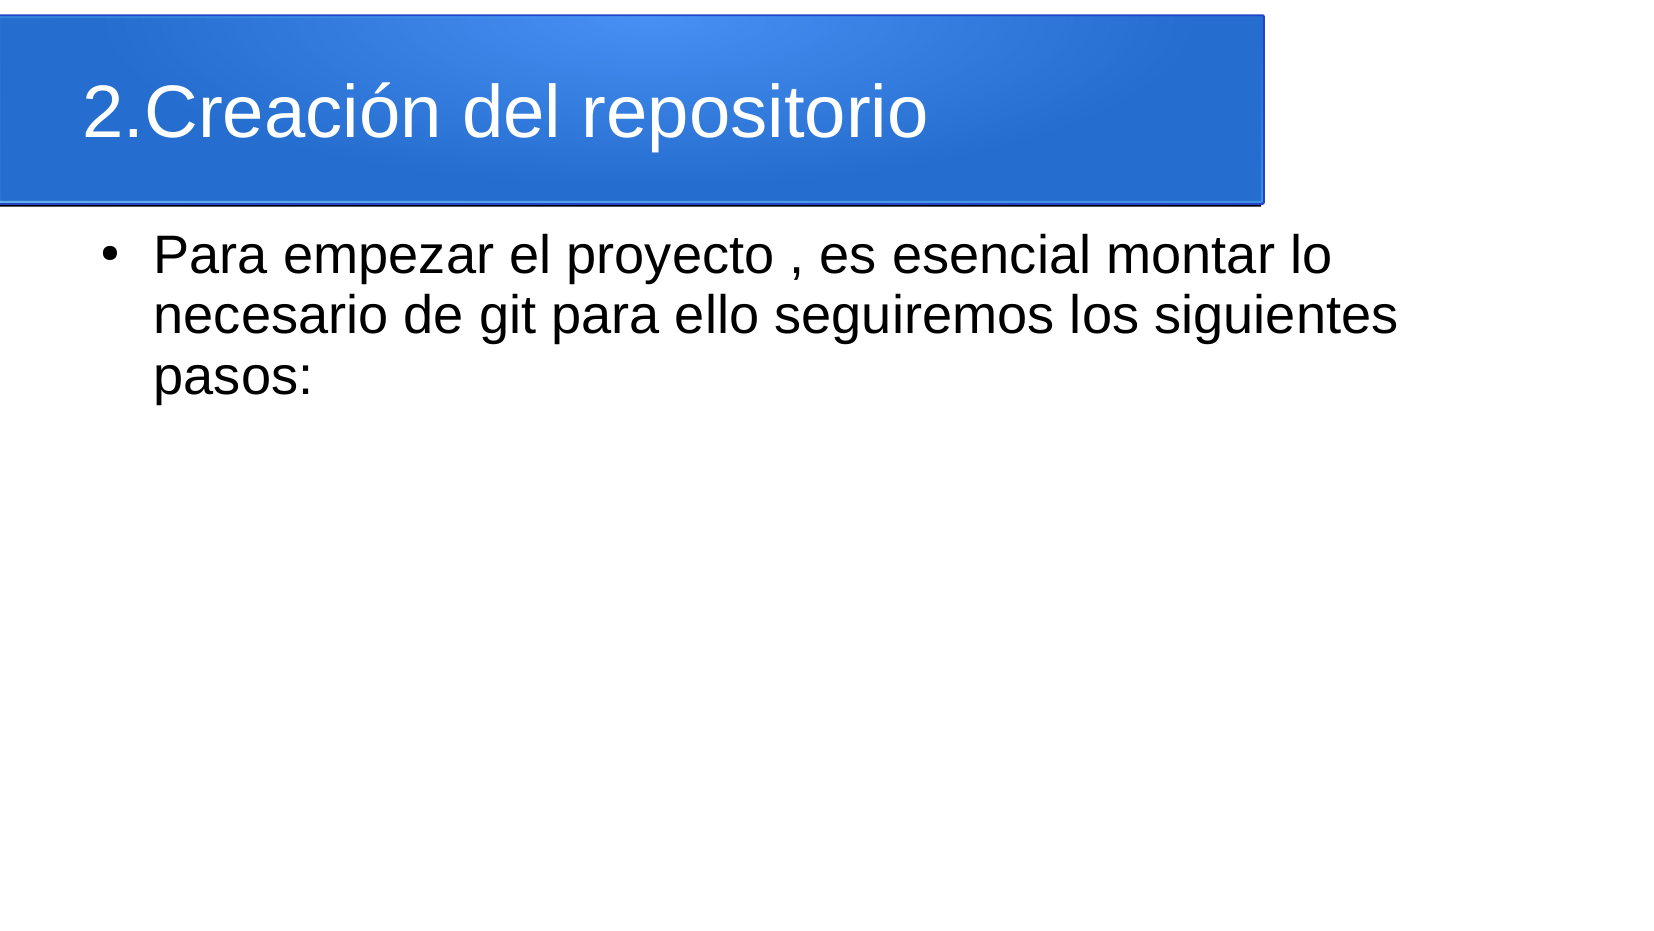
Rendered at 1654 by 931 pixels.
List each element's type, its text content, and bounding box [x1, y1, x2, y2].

list Para empezar el proyecto , es esencial montar lo necesario de git para ello seguiremos los siguientes pasos: [82, 224, 1571, 764]
title 2.Creación del repositorio [82, 35, 1235, 189]
